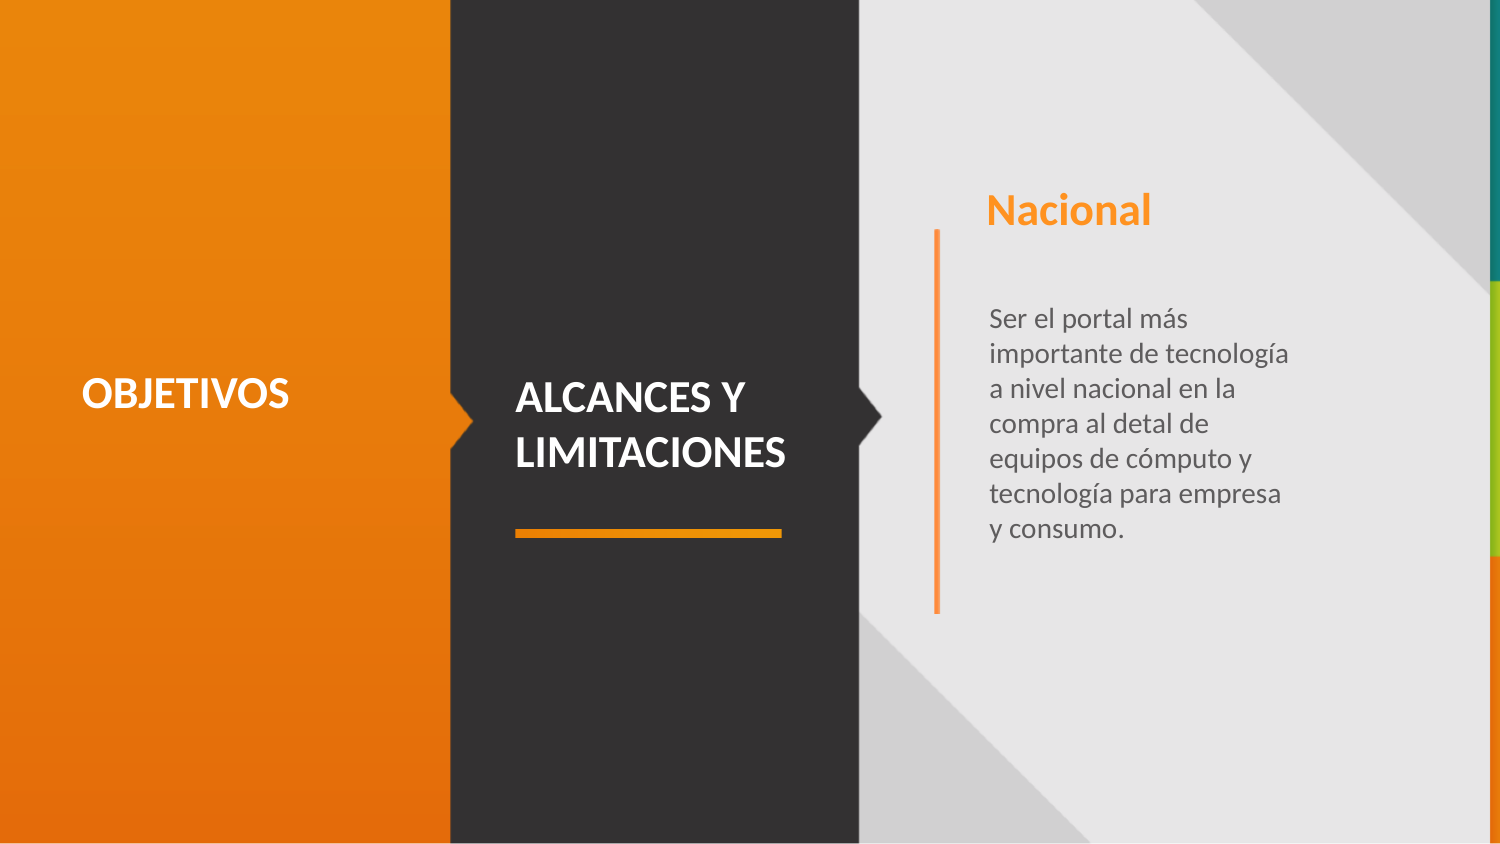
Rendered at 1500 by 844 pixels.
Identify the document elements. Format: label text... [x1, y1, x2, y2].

text_box Nacional [971, 171, 1301, 242]
picture [0, 0, 1500, 844]
text_box OBJETIVOS [67, 354, 392, 425]
text_box Ser el portal más importante de tecnología a nivel nacional en la compra al detal de equipos de cómputo y tecnología para empresa y consumo. [974, 292, 1311, 552]
text_box ALCANCES Y LIMITACIONES [500, 359, 825, 485]
